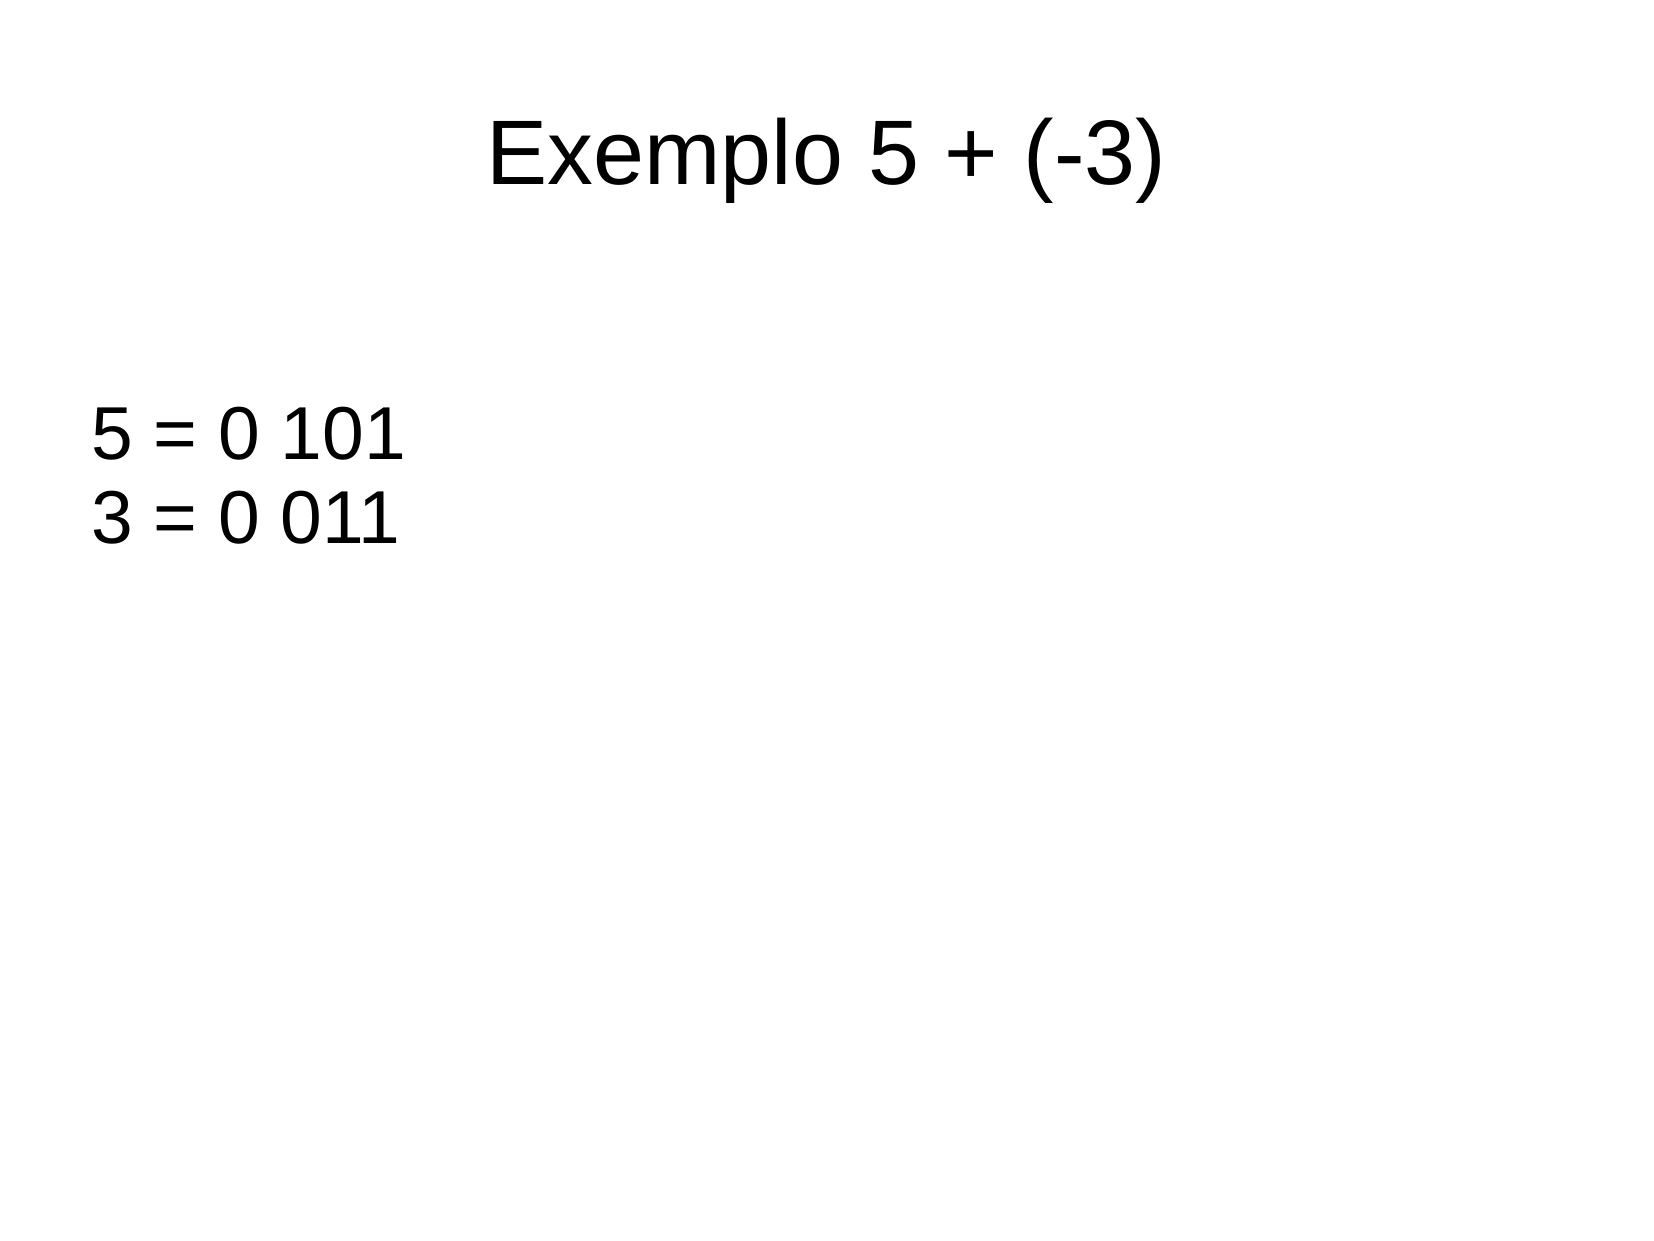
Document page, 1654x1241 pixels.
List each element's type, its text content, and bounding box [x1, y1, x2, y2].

title Exemplo 5 + (-3) [82, 49, 1571, 257]
text_box 5 = 0 101 3 = 0 011 [76, 383, 422, 585]
